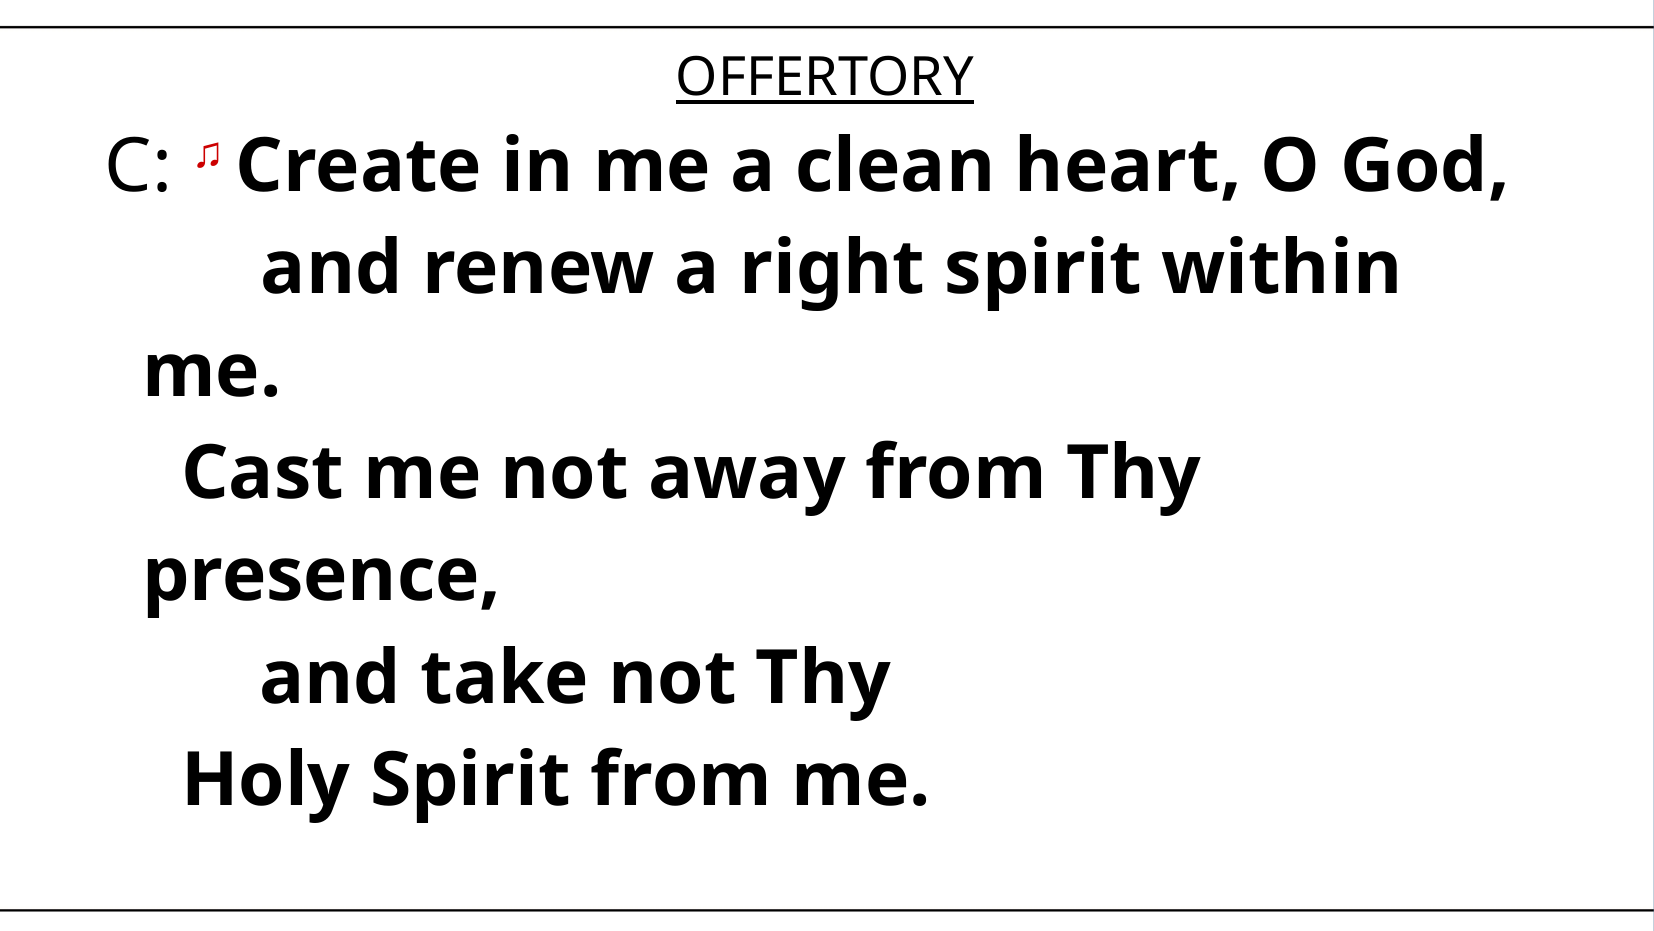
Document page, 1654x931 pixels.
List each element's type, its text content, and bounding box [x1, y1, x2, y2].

picture [0, 0, 1654, 931]
text_box OFFERTORY C: ♫ Create in me a clean heart, O God, and renew a right spirit within me. Cast me not away from Thy presence, and take not Thy Holy Spirit from me. [90, 30, 1561, 616]
